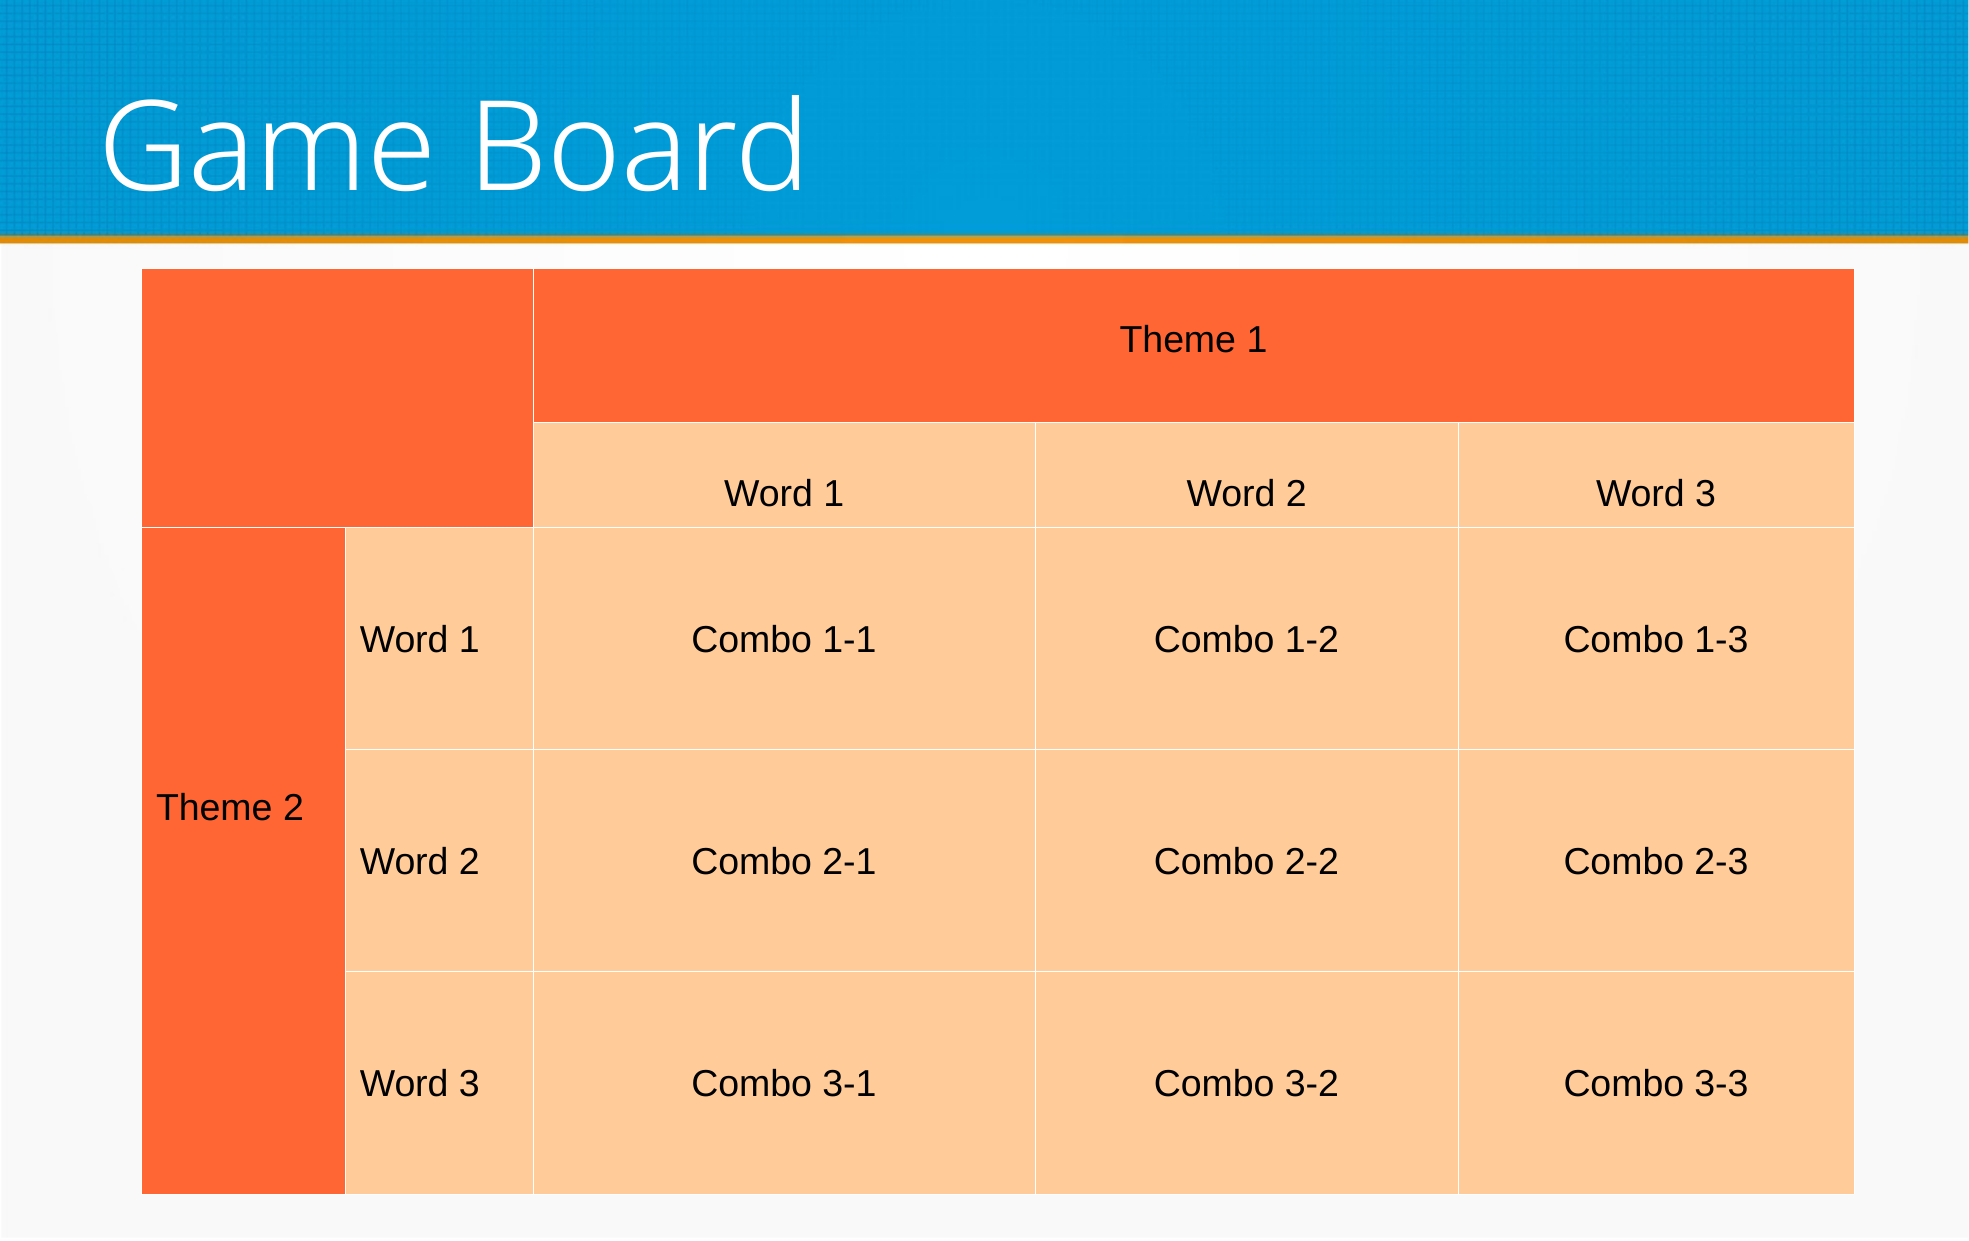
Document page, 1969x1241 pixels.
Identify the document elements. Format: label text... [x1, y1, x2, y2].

table_cell Theme 2 [142, 528, 345, 1194]
title Game Board [98, 19, 1870, 227]
table_cell Word 2 [1036, 423, 1458, 527]
table_cell Combo 2-2 [1036, 750, 1458, 971]
table_cell Combo 2-3 [1459, 750, 1854, 971]
table_cell Combo 1-1 [534, 528, 1035, 749]
table_header [142, 269, 533, 527]
table_header Theme 1 [534, 269, 1854, 422]
table_cell Combo 3-2 [1036, 972, 1458, 1194]
table_cell Word 2 [346, 750, 533, 971]
table_cell Combo 3-3 [1459, 972, 1854, 1194]
table_cell Combo 3-1 [534, 972, 1035, 1194]
table_cell Combo 1-2 [1036, 528, 1458, 749]
table_cell Word 1 [346, 528, 533, 749]
table_cell Word 3 [1459, 423, 1854, 527]
table_cell Word 3 [346, 972, 533, 1194]
table_cell Combo 1-3 [1459, 528, 1854, 749]
picture [0, 233, 1969, 1241]
table_cell Combo 2-1 [534, 750, 1035, 971]
table_cell Word 1 [534, 423, 1035, 527]
